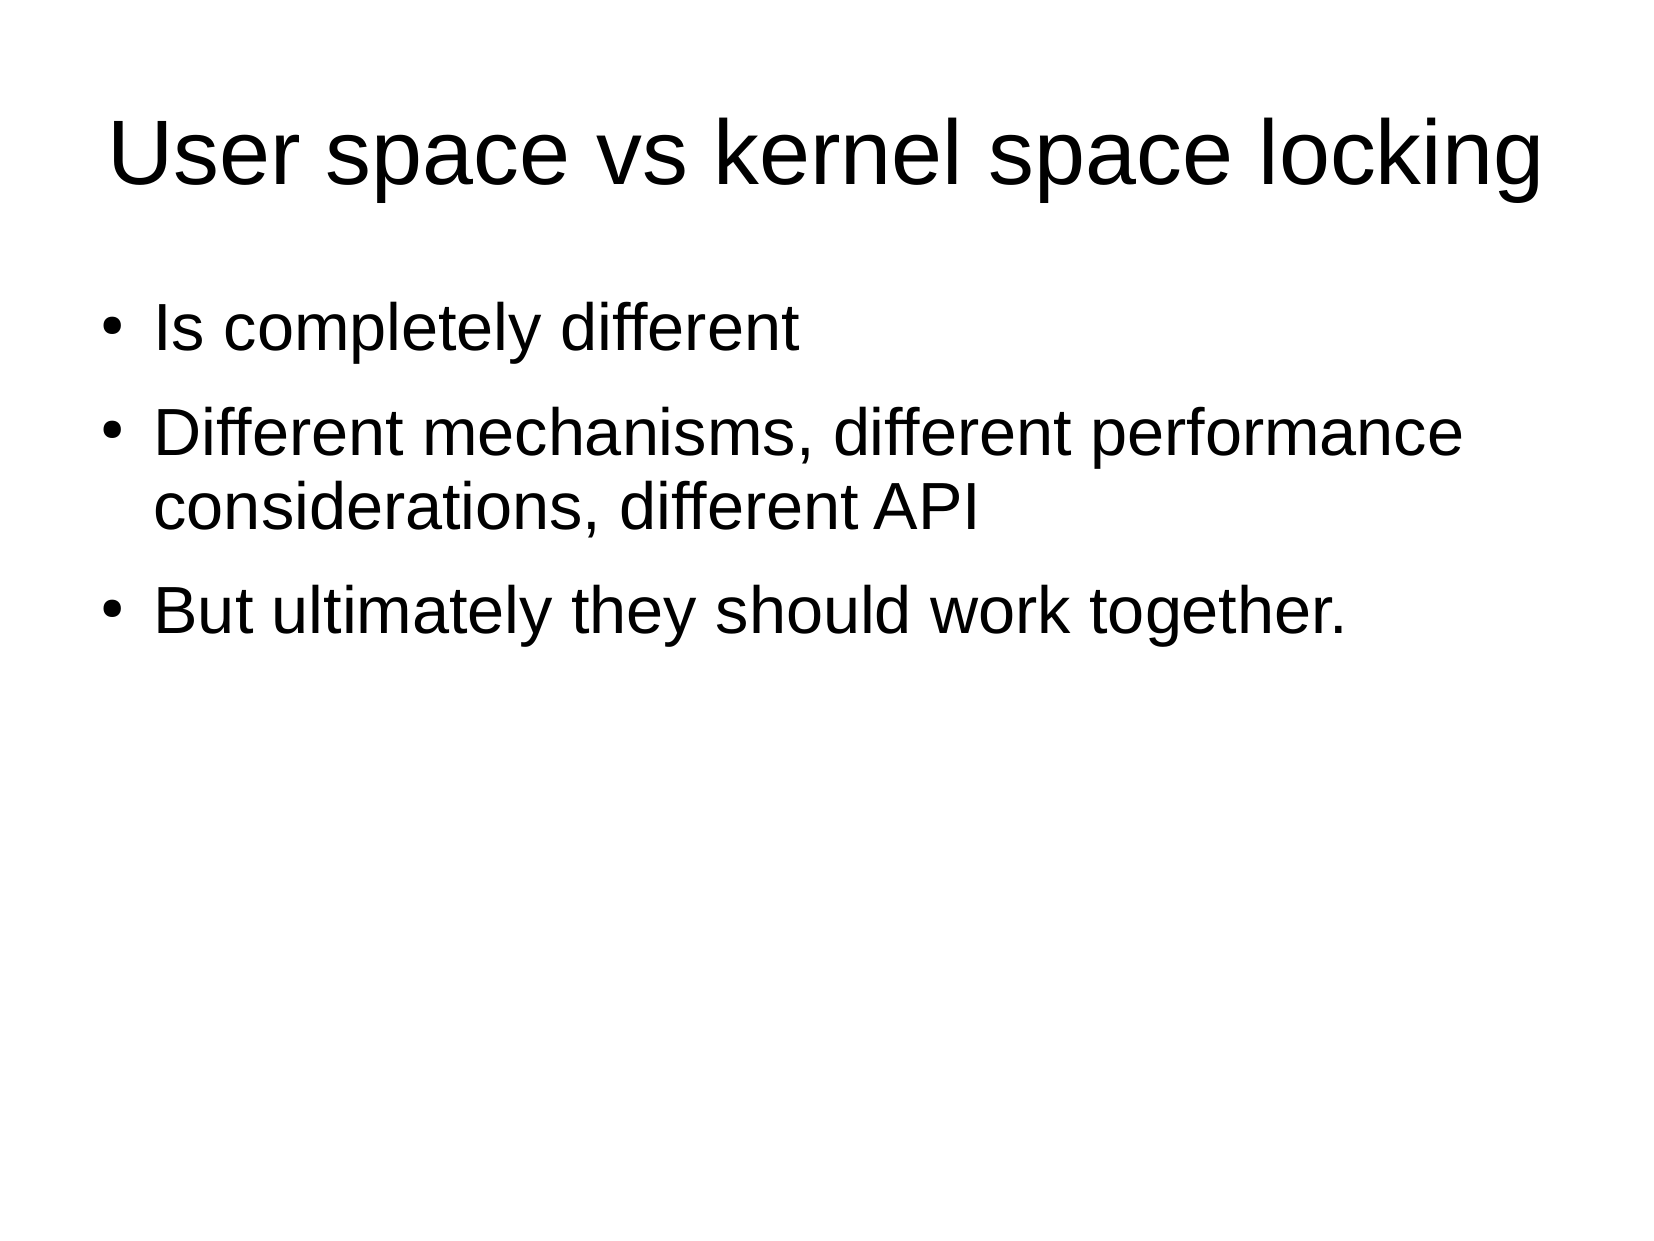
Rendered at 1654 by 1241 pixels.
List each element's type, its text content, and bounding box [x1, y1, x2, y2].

list Is completely different Different mechanisms, different performance considerations, different API But ultimately they should work together. [82, 290, 1571, 1010]
title User space vs kernel space locking [82, 49, 1571, 257]
